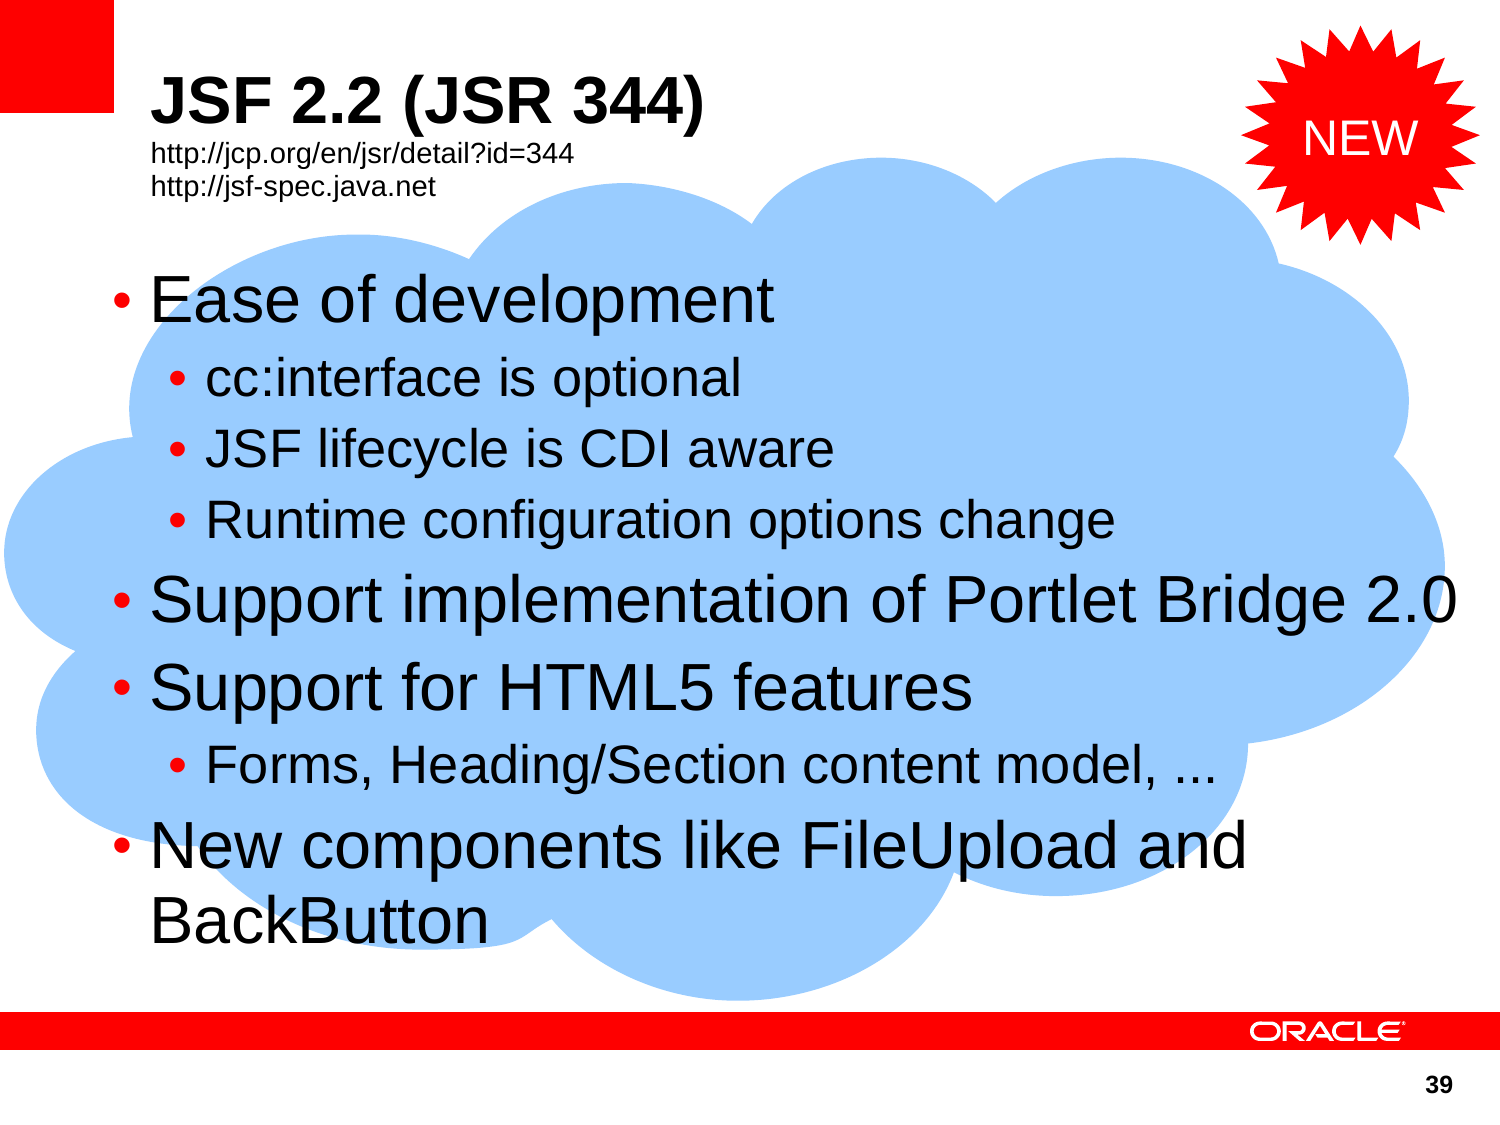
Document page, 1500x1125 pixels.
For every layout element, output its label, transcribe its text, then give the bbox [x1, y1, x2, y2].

picture [0, 1012, 1500, 1050]
list Ease of development cc:interface is optional JSF lifecycle is CDI aware Runtime configuration options change Support implementation of Portlet Bridge 2.0 Support for HTML5 features Forms, Heading/Section content model, ... New components like FileUpload and BackButton [112, 262, 1463, 1005]
text_box [240, 211, 1279, 262]
title JSF 2.2 (JSR 344) http://jcp.org/en/jsr/detail?id=344 http://jsf-spec.java.net [135, 55, 1304, 211]
text_box NEW [1240, 25, 1480, 245]
picture [0, 0, 114, 113]
text_box [4, 440, 112, 832]
